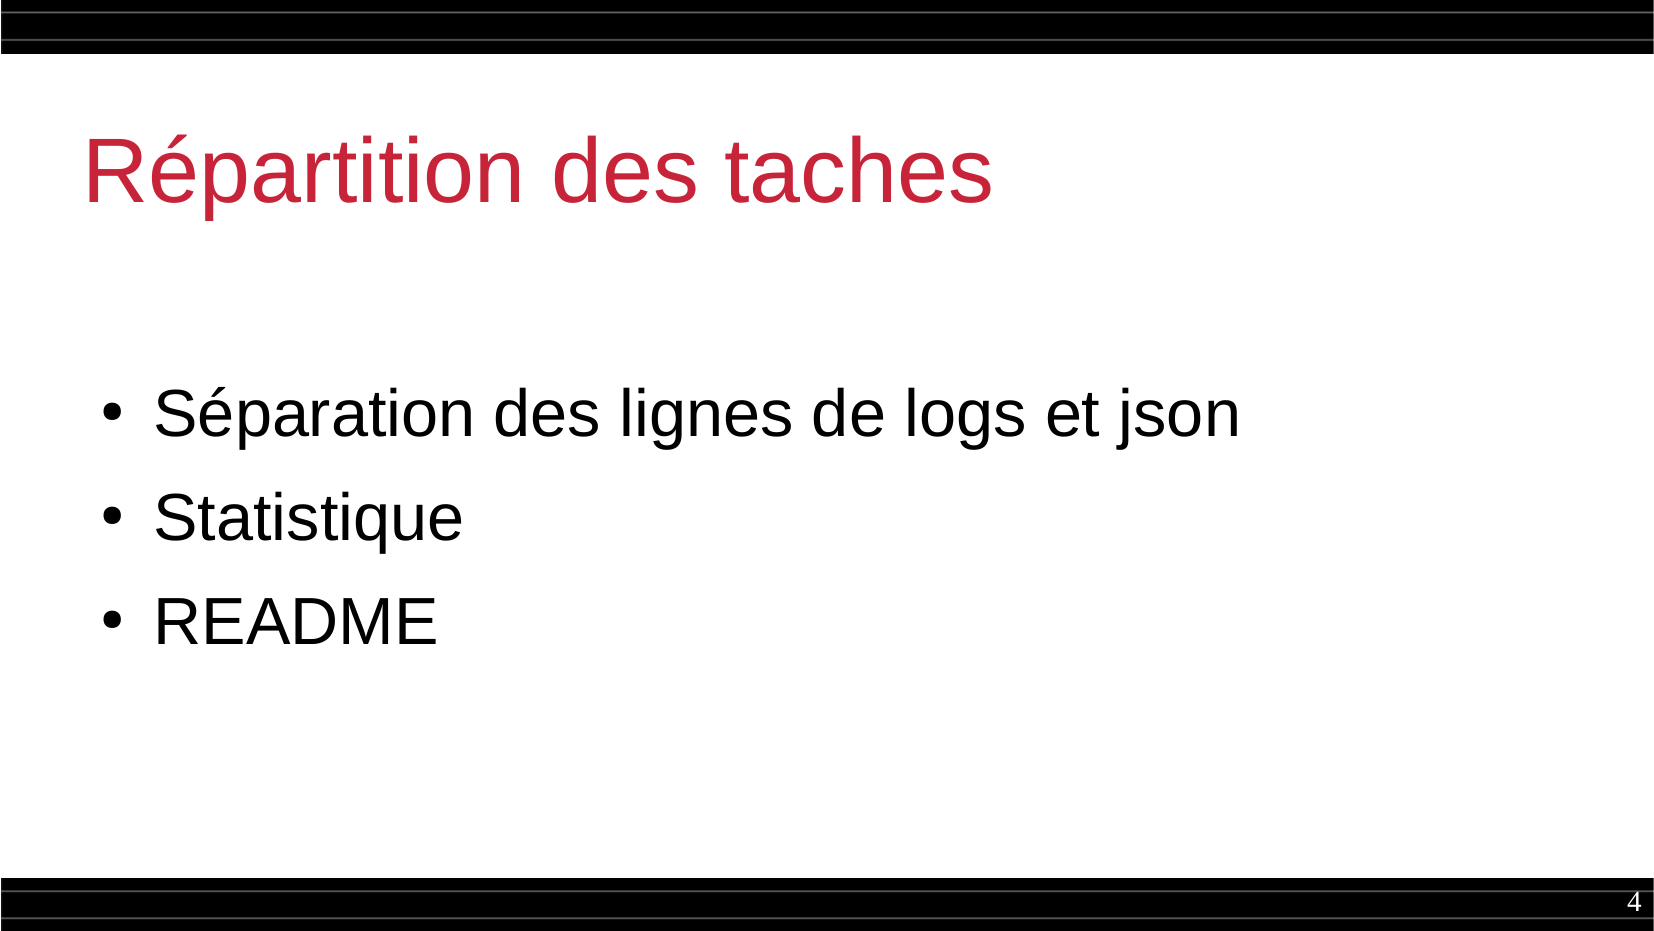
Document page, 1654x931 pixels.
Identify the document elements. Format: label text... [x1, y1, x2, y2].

title Répartition des taches [82, 92, 1571, 249]
picture [1, 878, 1654, 931]
picture [1, 0, 1654, 54]
list Séparation des lignes de logs et json Statistique README [82, 271, 1571, 851]
